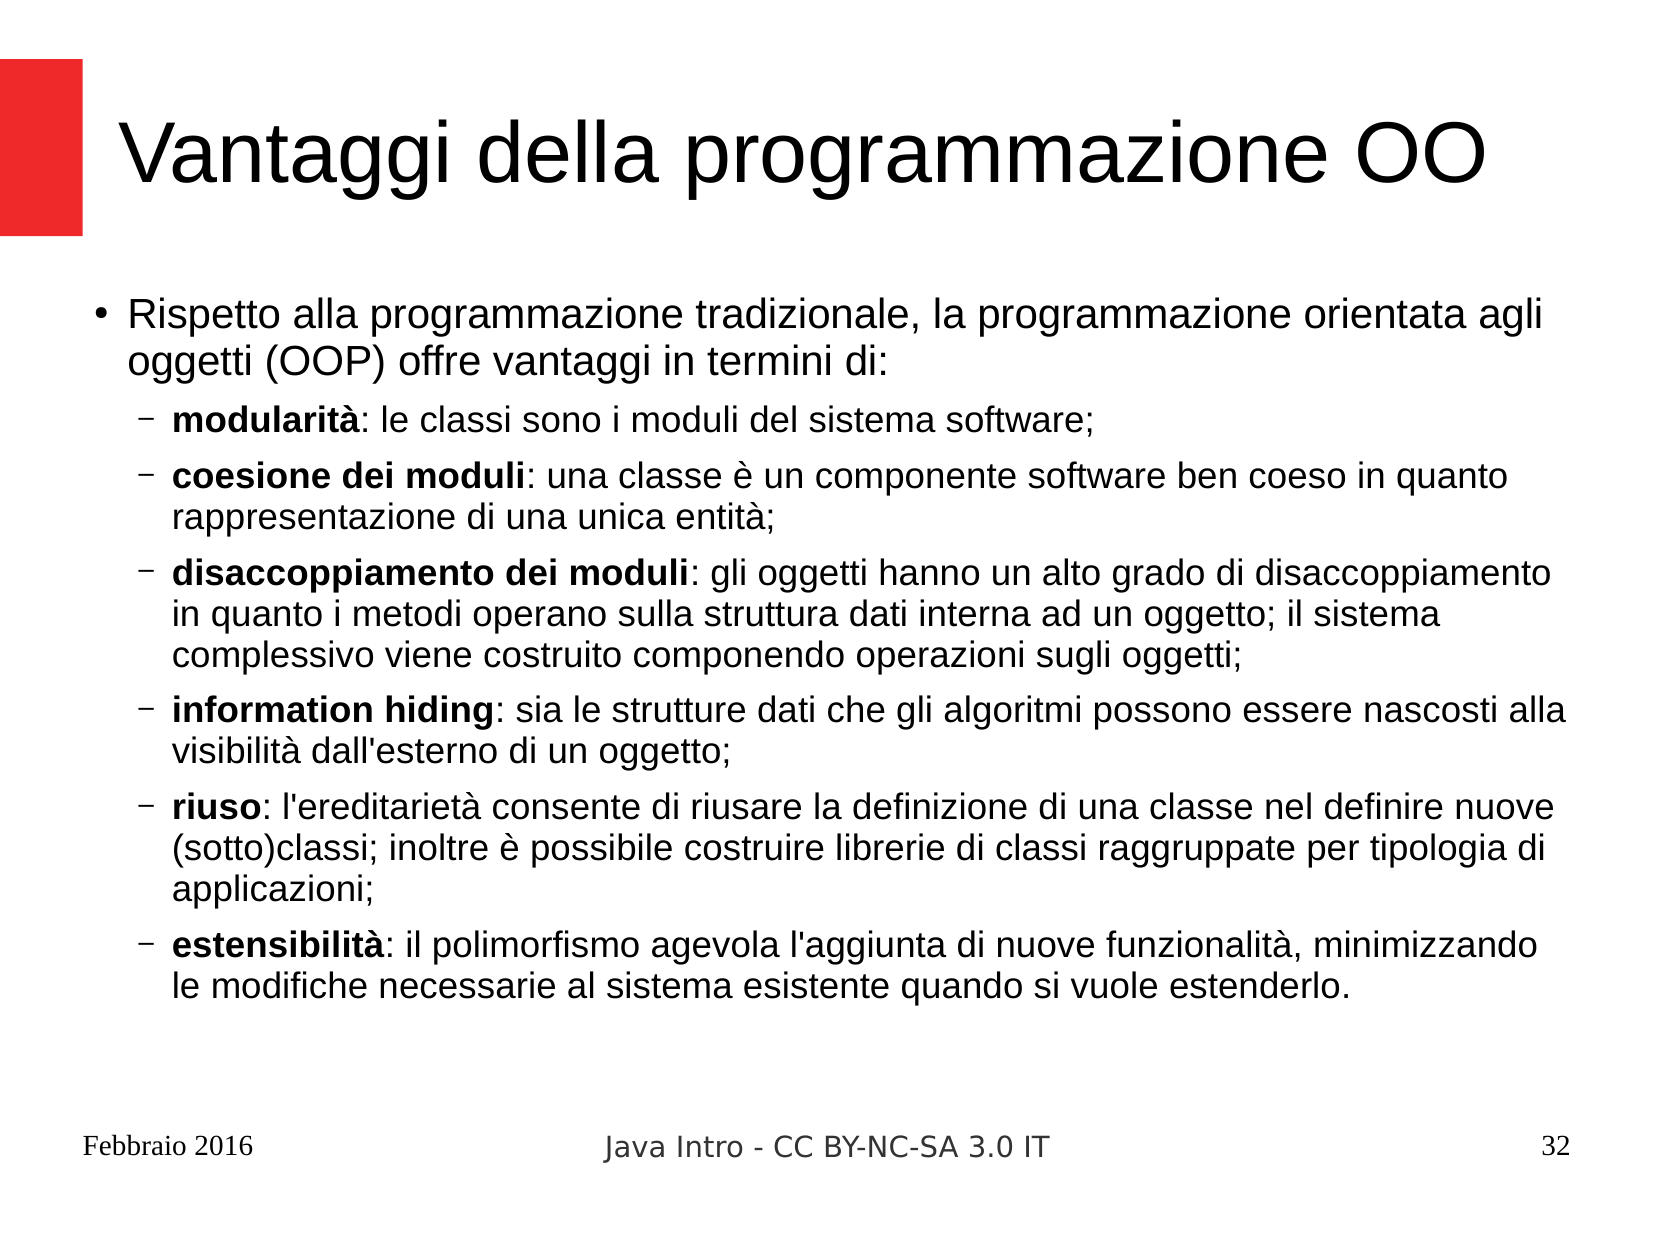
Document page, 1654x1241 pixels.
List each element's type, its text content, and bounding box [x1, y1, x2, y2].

list Rispetto alla programmazione tradizionale, la programmazione orientata agli oggetti (OOP) offre vantaggi in termini di: modularità: le classi sono i moduli del sistema software; coesione dei moduli: una classe è un componente software ben coeso in quanto rappresentazione di una unica entità; disaccoppiamento dei moduli: gli oggetti hanno un alto grado di disaccoppiamento in quanto i metodi operano sulla struttura dati interna ad un oggetto; il sistema complessivo viene costruito componendo operazioni sugli oggetti; information hiding: sia le strutture dati che gli algoritmi possono essere nascosti alla visibilità dall'esterno di un oggetto; riuso: l'ereditarietà consente di riusare la definizione di una classe nel definire nuove (sotto)classi; inoltre è possibile costruire librerie di classi raggruppate per tipologia di applicazioni; estensibilità: il polimorfismo agevola l'aggiunta di nuove funzionalità, minimizzando le modifiche necessarie al sistema esistente quando si vuole estenderlo. [82, 290, 1571, 1010]
title Vantaggi della programmazione OO [118, 49, 1607, 257]
